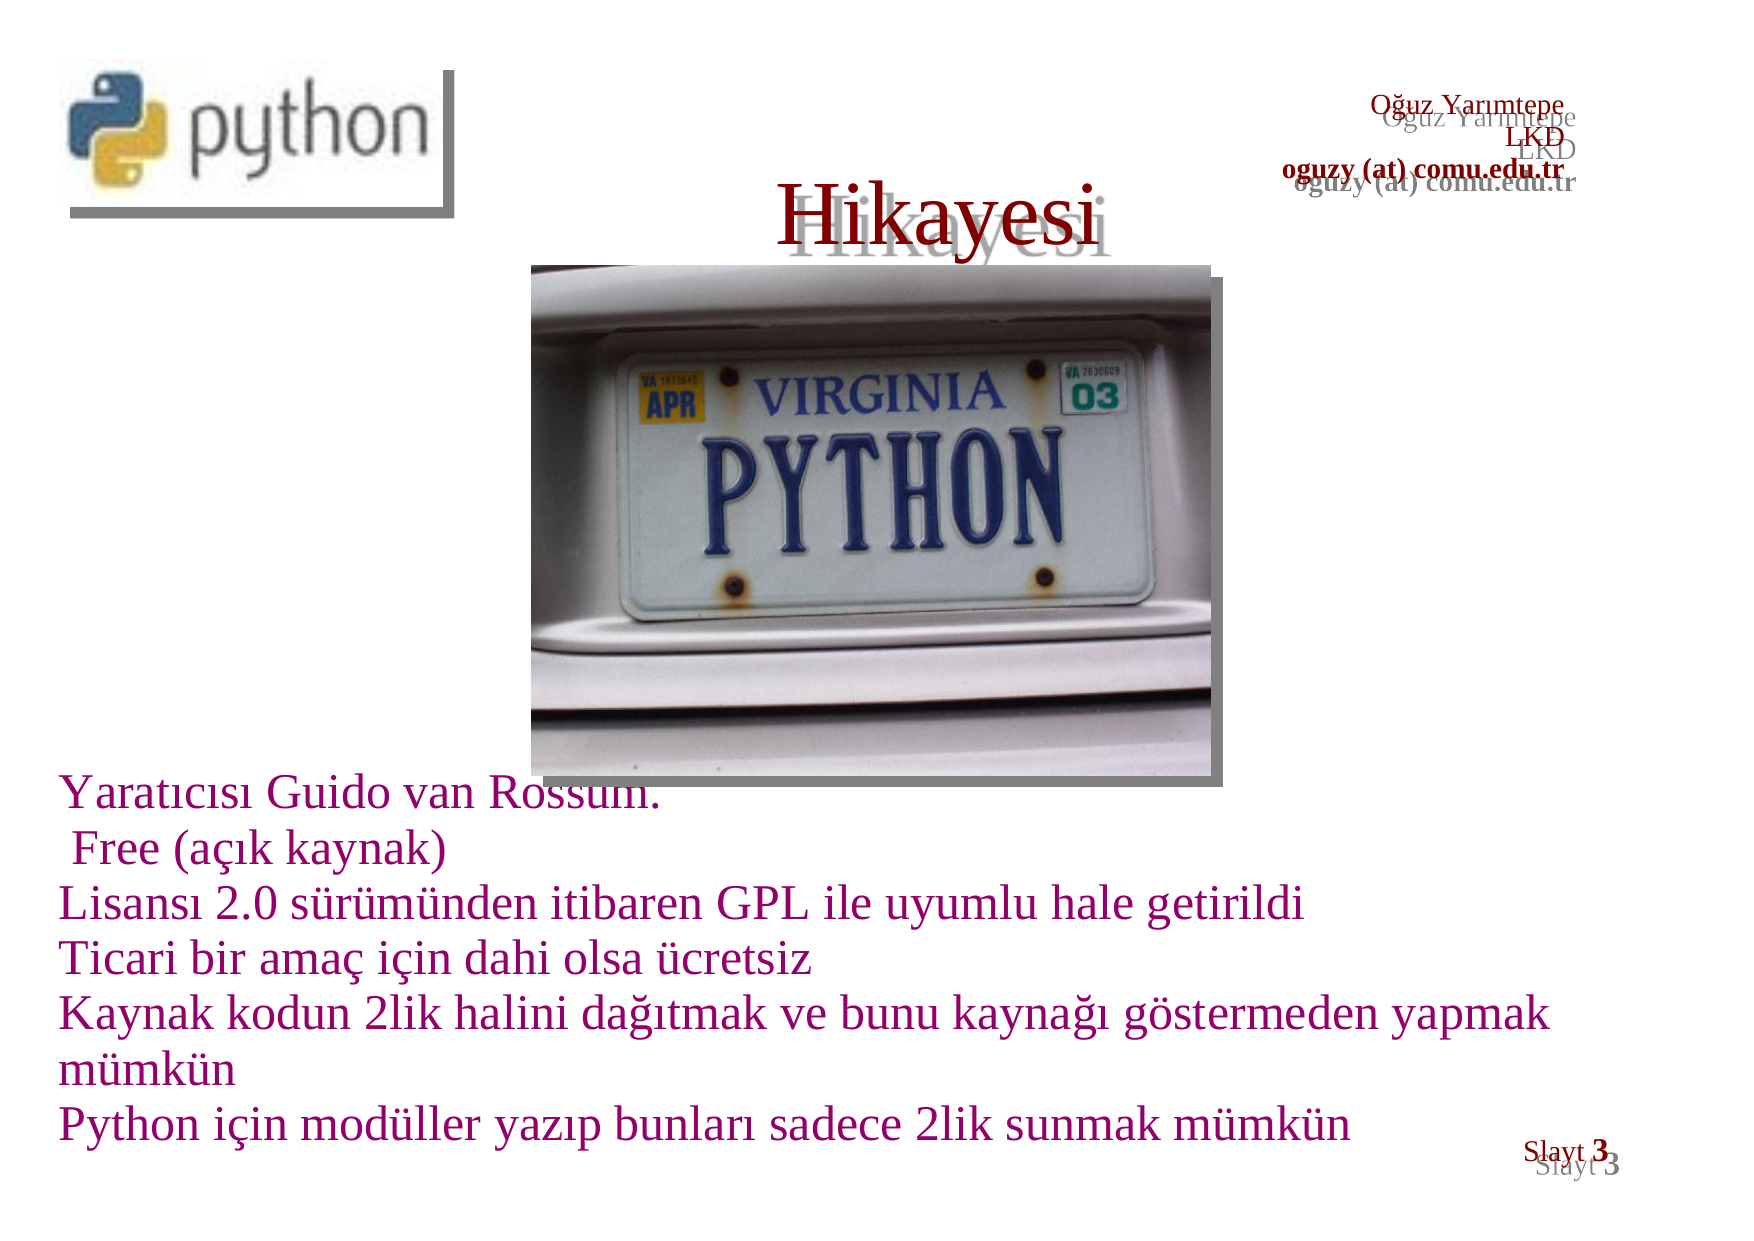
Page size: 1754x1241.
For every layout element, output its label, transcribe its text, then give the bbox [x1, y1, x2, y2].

subtitle Yaratıcısı Guido van Rossum. Free (açık kaynak) Lisansı 2.0 sürümünden itibaren GPL ile uyumlu hale getirildi Ticari bir amaç için dahi olsa ücretsiz Kaynak kodun 2lik halini dağıtmak ve bunu kaynağı göstermeden yapmak mümkün Python için modüller yazıp bunları sadece 2lik sunmak mümkün [59, 0, 1695, 1241]
picture [531, 265, 1211, 776]
